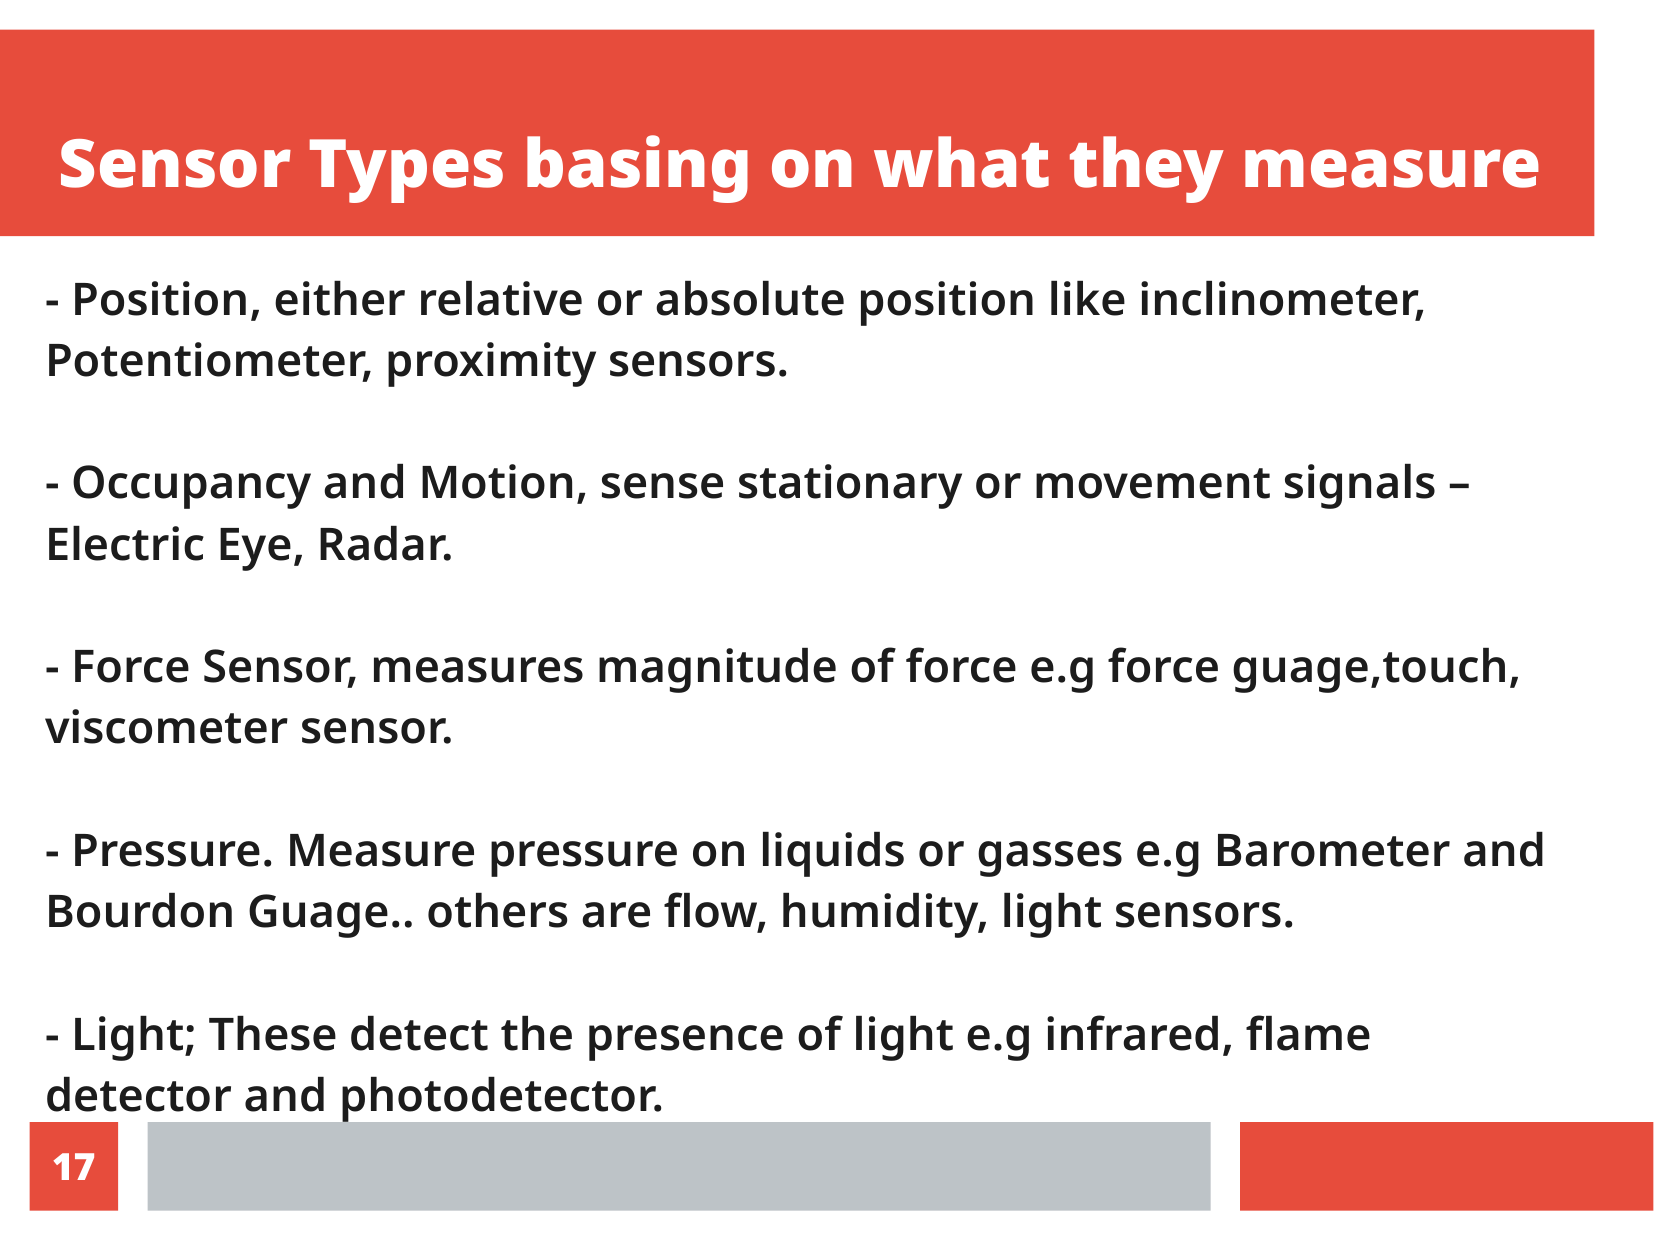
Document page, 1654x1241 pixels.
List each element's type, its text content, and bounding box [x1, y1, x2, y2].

title Sensor Types basing on what they measure [59, 59, 1595, 207]
list - Position, either relative or absolute position like inclinometer, Potentiometer, proximity sensors. - Occupancy and Motion, sense stationary or movement signals – Electric Eye, Radar. - Force Sensor, measures magnitude of force e.g force guage,touch, viscometer sensor. - Pressure. Measure pressure on liquids or gasses e.g Barometer and Bourdon Guage.. others are flow, humidity, light sensors. - Light; These detect the presence of light e.g infrared, flame detector and photodetector. [45, 267, 1551, 1126]
